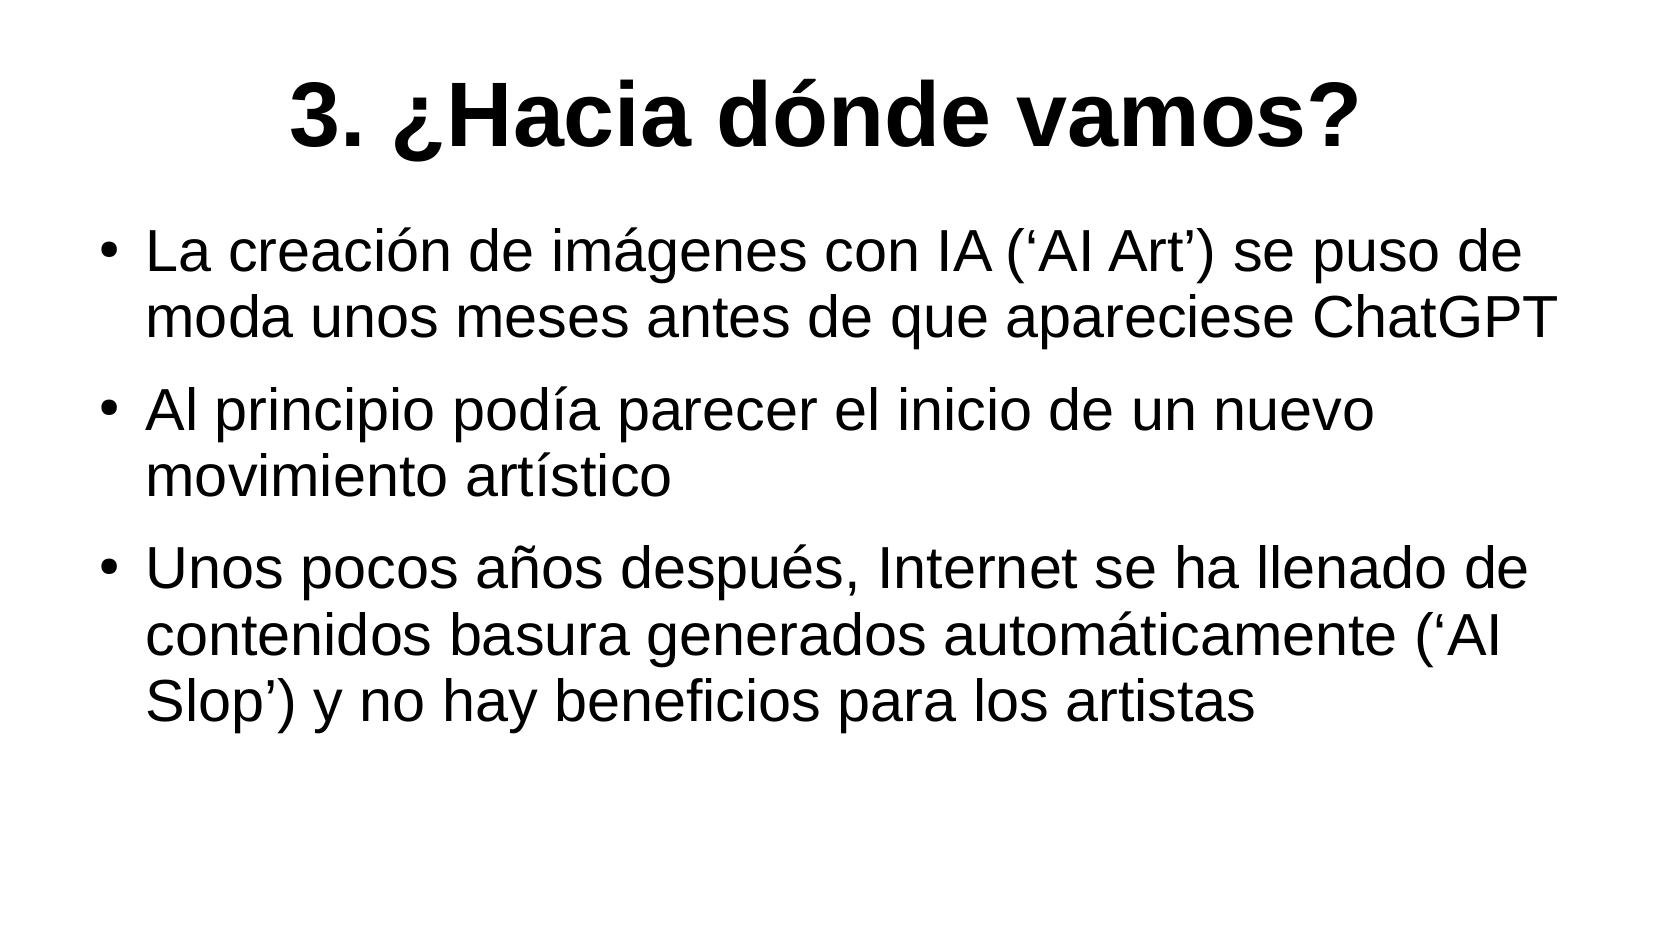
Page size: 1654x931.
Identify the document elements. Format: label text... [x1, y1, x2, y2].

list La creación de imágenes con IA (‘AI Art’) se puso de moda unos meses antes de que apareciese ChatGPT Al principio podía parecer el inicio de un nuevo movimiento artístico Unos pocos años después, Internet se ha llenado de contenidos basura generados automáticamente (‘AI Slop’) y no hay beneficios para los artistas [82, 217, 1571, 758]
title 3. ¿Hacia dónde vamos? [82, 37, 1571, 193]
